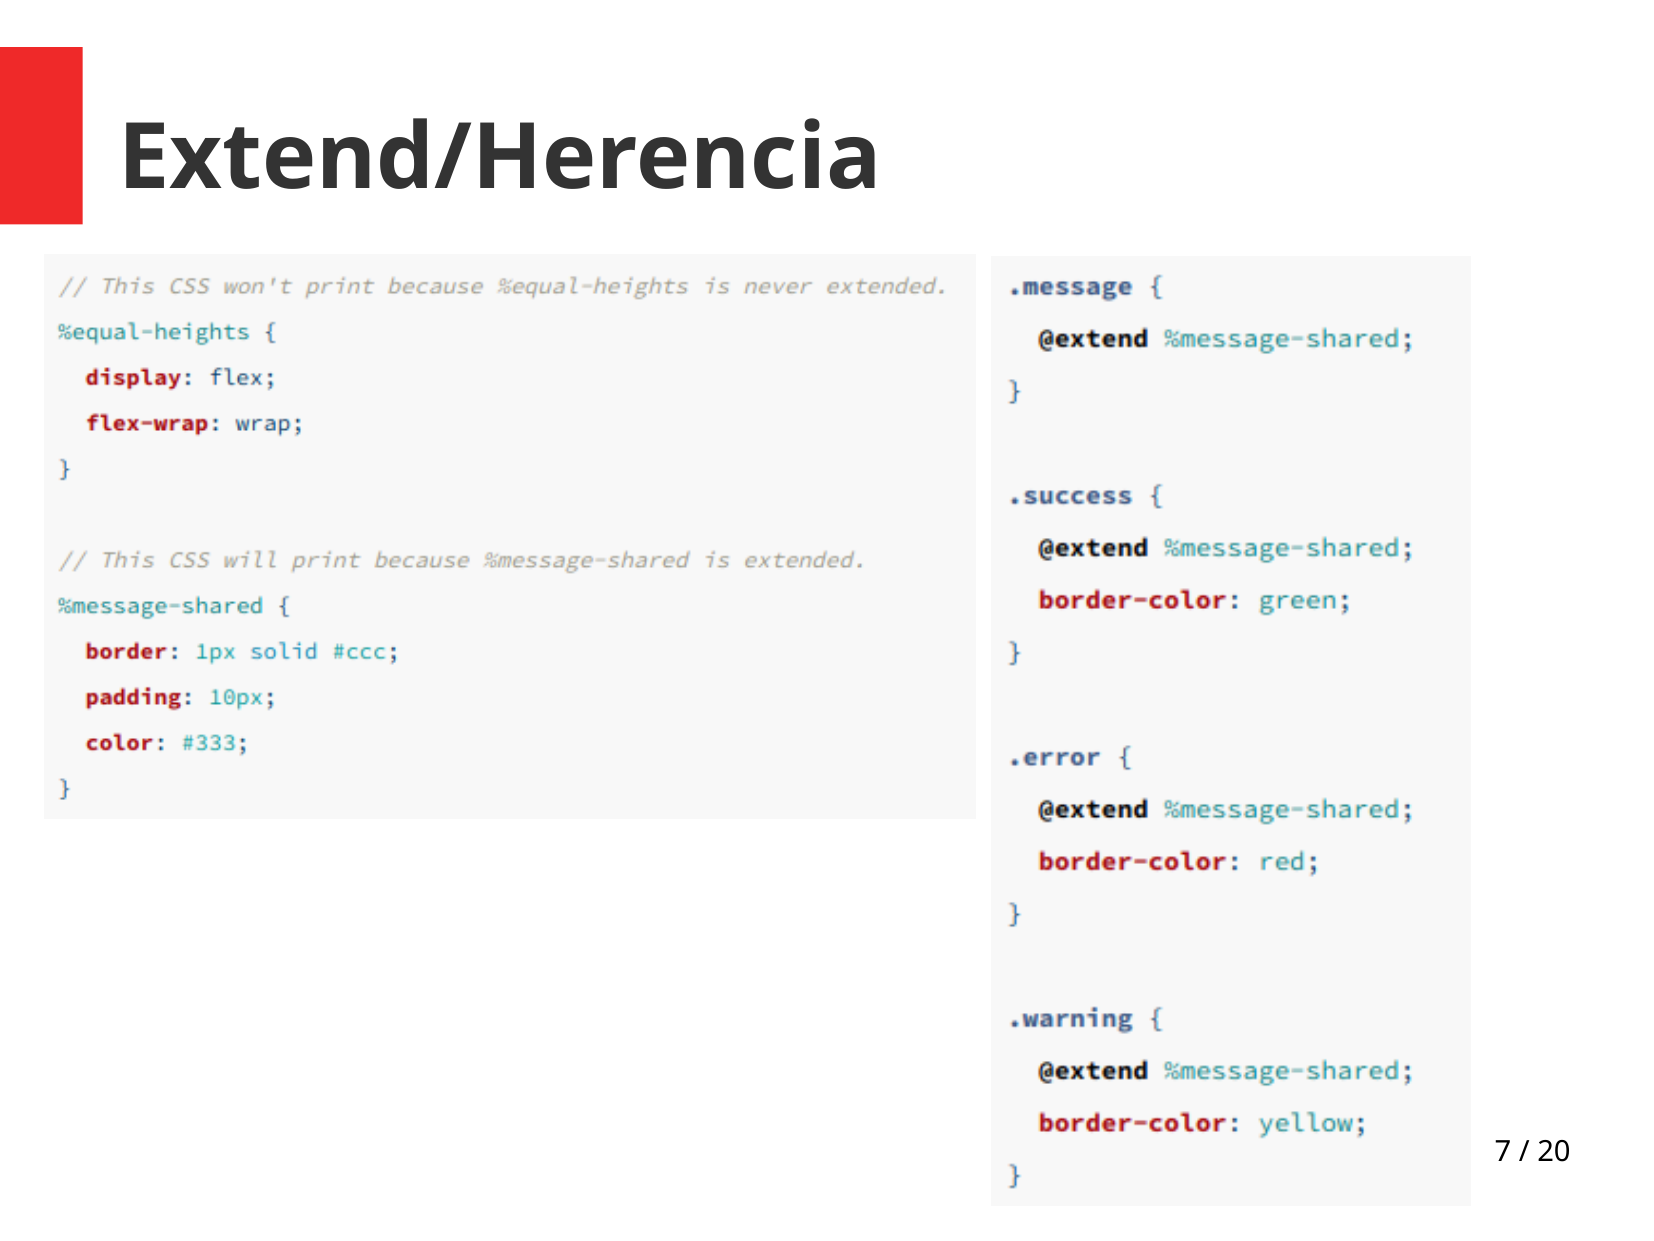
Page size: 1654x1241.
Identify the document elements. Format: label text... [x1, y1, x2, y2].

picture [44, 254, 976, 819]
picture [991, 256, 1471, 1206]
title Extend/Herencia [118, 49, 1571, 257]
